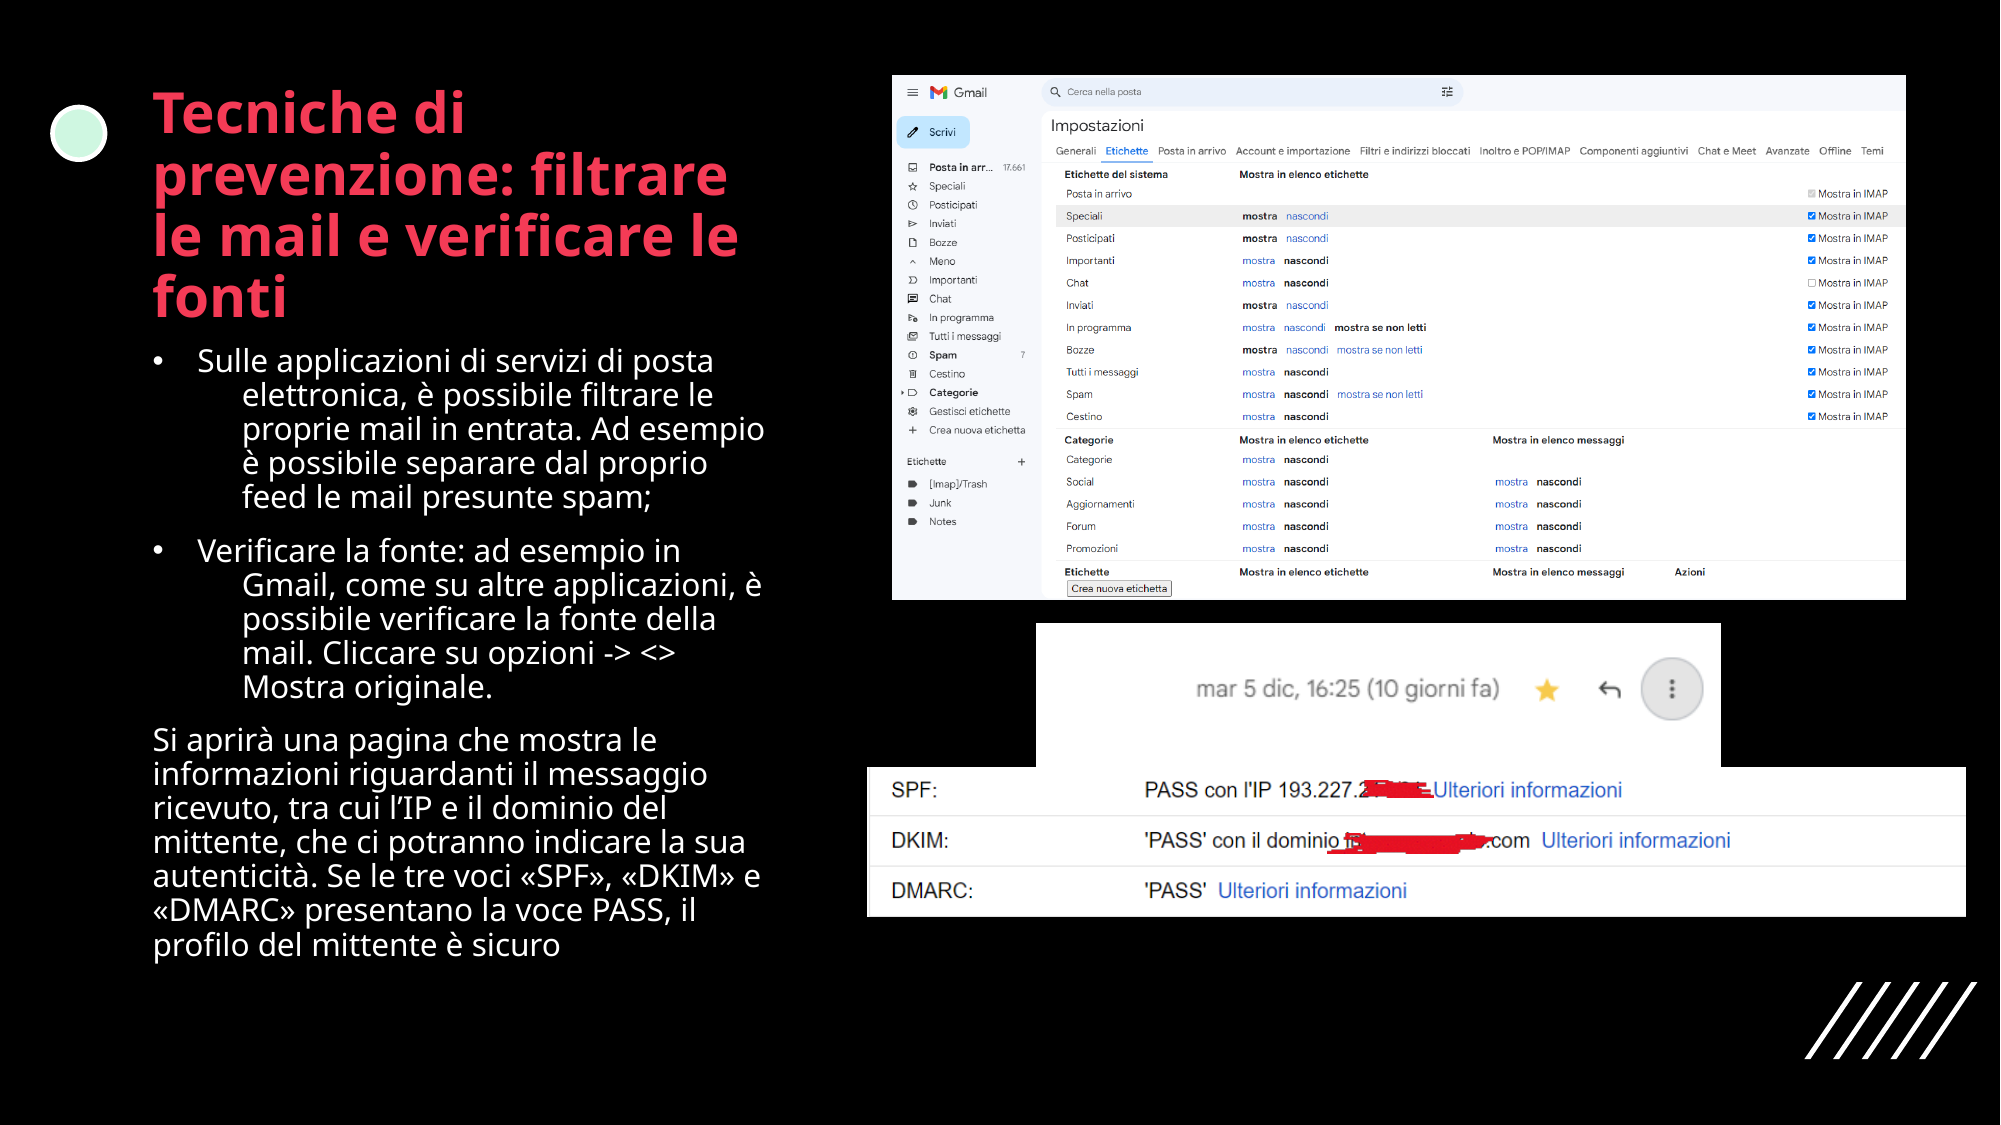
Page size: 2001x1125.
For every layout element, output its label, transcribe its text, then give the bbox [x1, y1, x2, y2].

title Tecniche di prevenzione: filtrare le mail e verificare le fonti [137, 75, 783, 337]
list Sulle applicazioni di servizi di posta elettronica, è possibile filtrare le proprie mail in entrata. Ad esempio è possibile separare dal proprio feed le mail presunte spam; Verificare la fonte: ad esempio in Gmail, come su altre applicazioni, è possibile verificare la fonte della mail. Cliccare su opzioni -> <> Mostra originale. Si aprirà una pagina che mostra le informazioni riguardanti il messaggio ricevuto, tra cui l’IP e il dominio del mittente, che ci potranno indicare la sua autenticità. Se le tre voci «SPF», «DKIM» e «DMARC» presentano la voce PASS, il profilo del mittente è sicuro [137, 337, 783, 1005]
picture [867, 623, 1966, 917]
picture [892, 75, 1906, 600]
